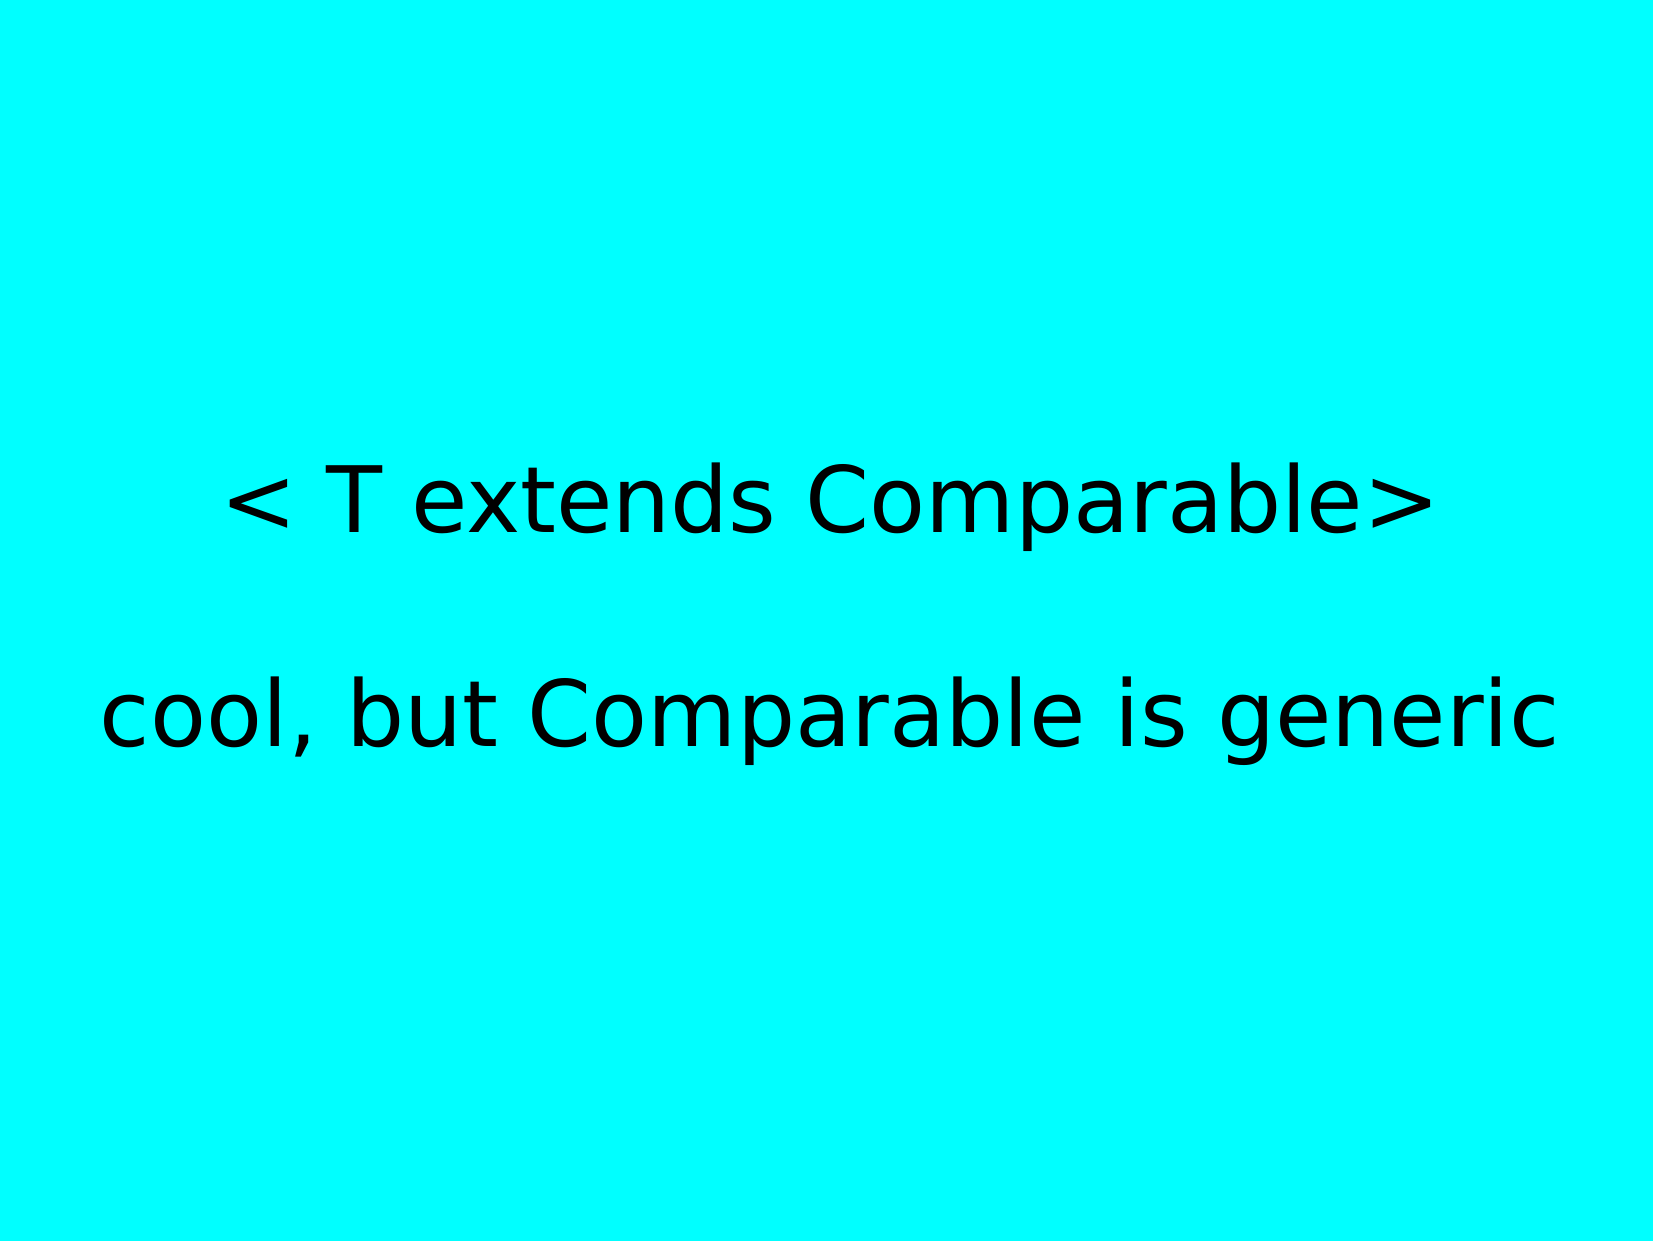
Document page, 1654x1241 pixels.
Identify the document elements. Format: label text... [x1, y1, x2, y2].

title < T extends Comparable> cool, but Comparable is generic [87, 75, 1576, 1140]
